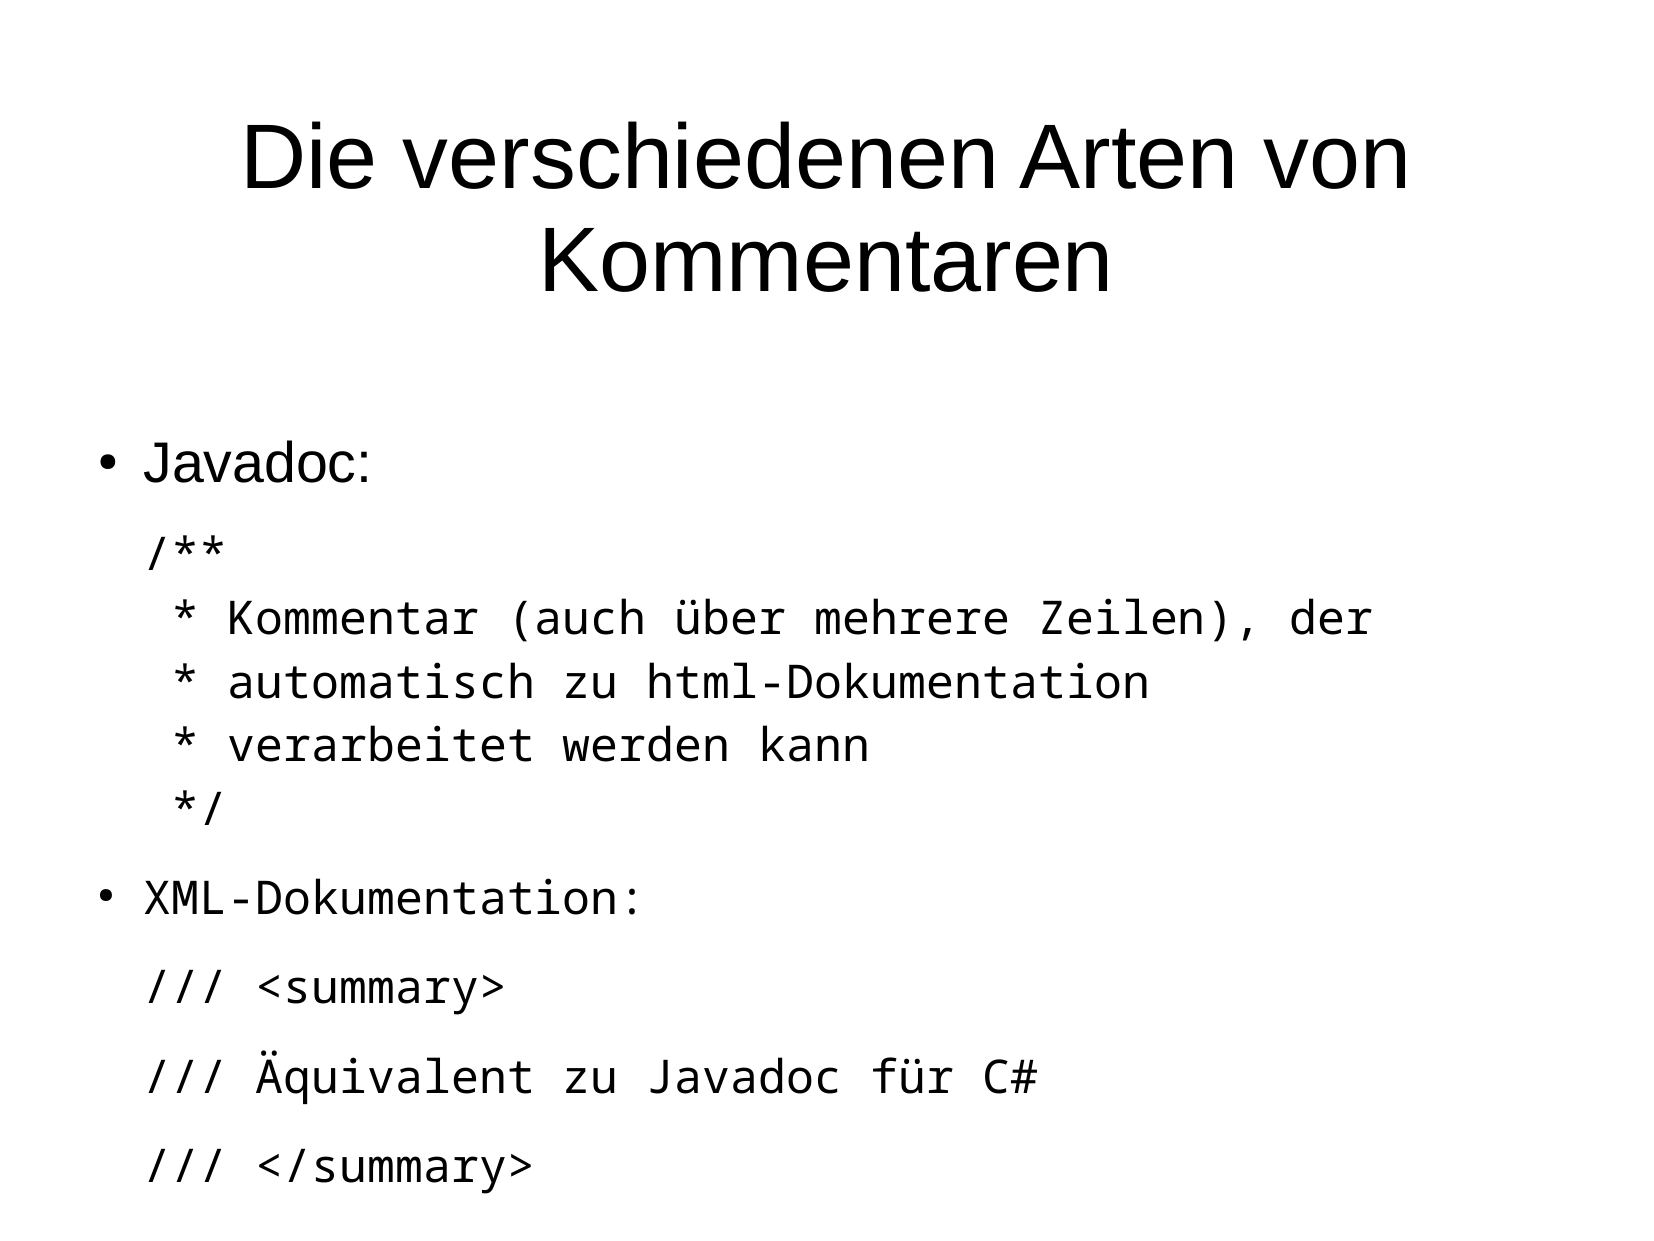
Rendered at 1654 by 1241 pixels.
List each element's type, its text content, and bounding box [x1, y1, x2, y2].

title Die verschiedenen Arten von Kommentaren [82, 105, 1571, 311]
list Javadoc: /** * Kommentar (auch über mehrere Zeilen), der * automatisch zu html-Dokumentation * verarbeitet werden kann */ XML-Dokumentation: /// <summary> /// Äquivalent zu Javadoc für C# /// </summary> [82, 431, 1571, 1199]
